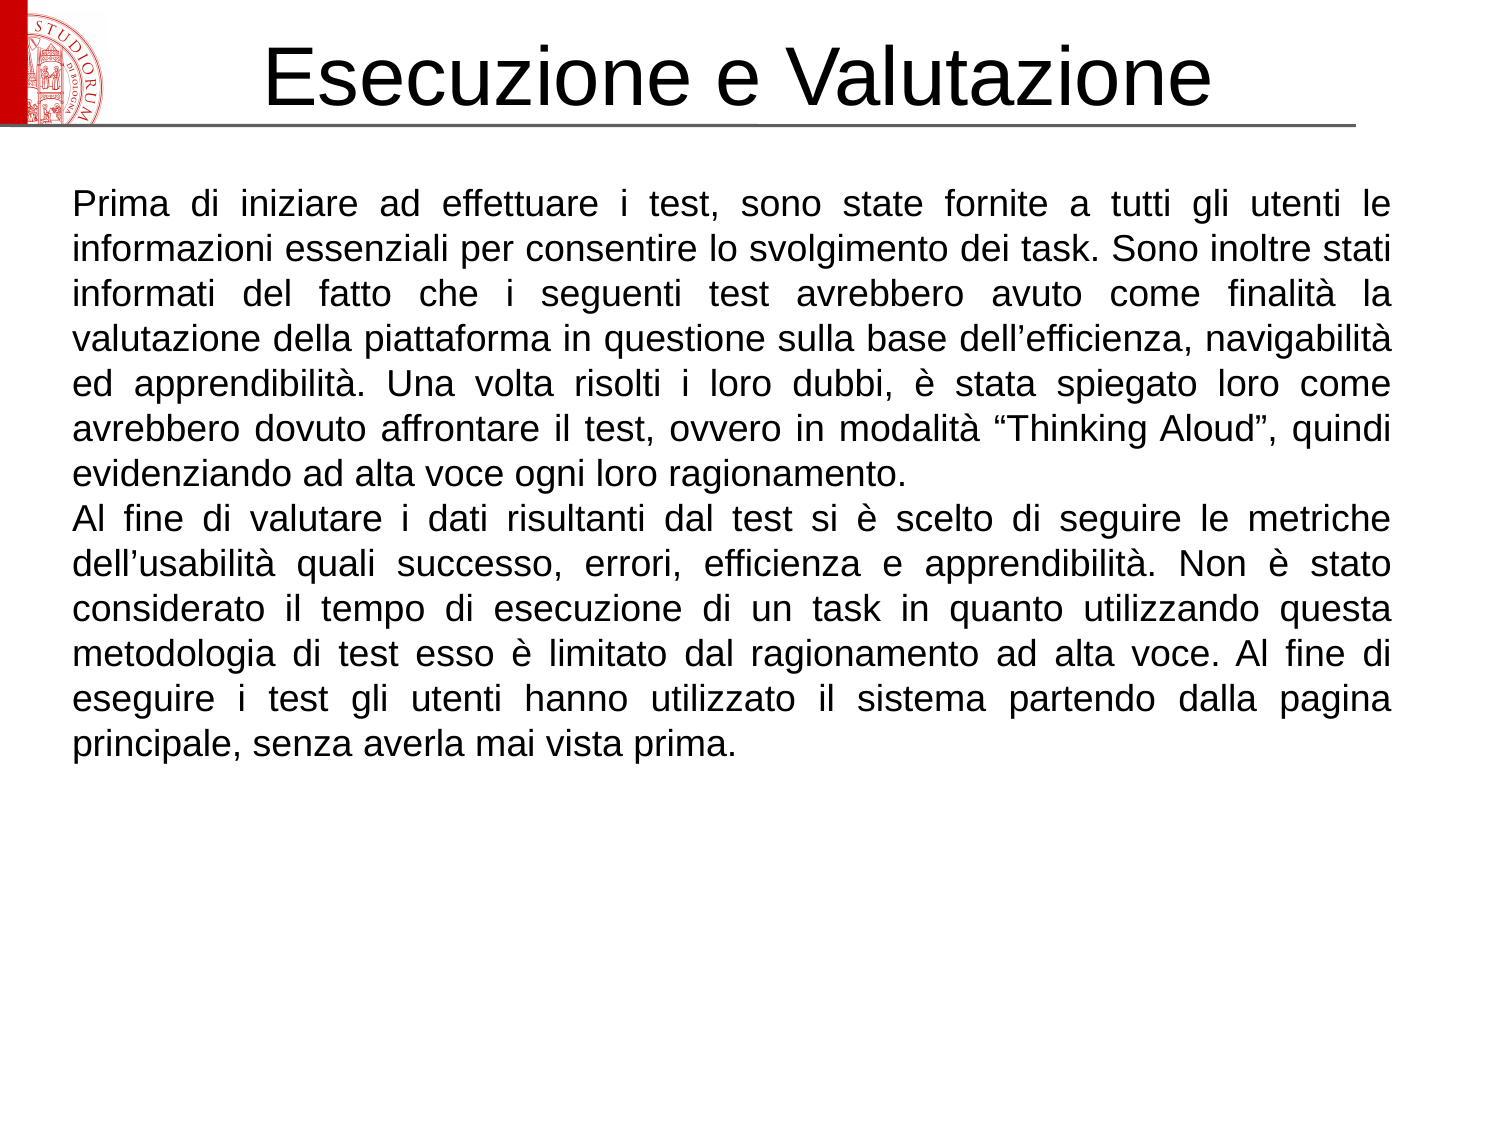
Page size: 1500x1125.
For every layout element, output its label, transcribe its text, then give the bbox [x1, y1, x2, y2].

title Esecuzione e Valutazione [75, 7, 1425, 114]
picture [28, 11, 107, 123]
list Prima di iniziare ad effettuare i test, sono state fornite a tutti gli utenti le informazioni essenziali per consentire lo svolgimento dei task. Sono inoltre stati informati del fatto che i seguenti test avrebbero avuto come finalità la valutazione della piattaforma in questione sulla base dell’efficienza, navigabilità ed apprendibilità. Una volta risolti i loro dubbi, è stata spiegato loro come avrebbero dovuto affrontare il test, ovvero in modalità “Thinking Aloud”, quindi evidenziando ad alta voce ogni loro ragionamento. Al fine di valutare i dati risultanti dal test si è scelto di seguire le metriche dell’usabilità quali successo, errori, efficienza e apprendibilità. Non è stato considerato il tempo di esecuzione di un task in quanto utilizzando questa metodologia di test esso è limitato dal ragionamento ad alta voce. Al fine di eseguire i test gli utenti hanno utilizzato il sistema partendo dalla pagina principale, senza averla mai vista prima. [56, 163, 1407, 1008]
